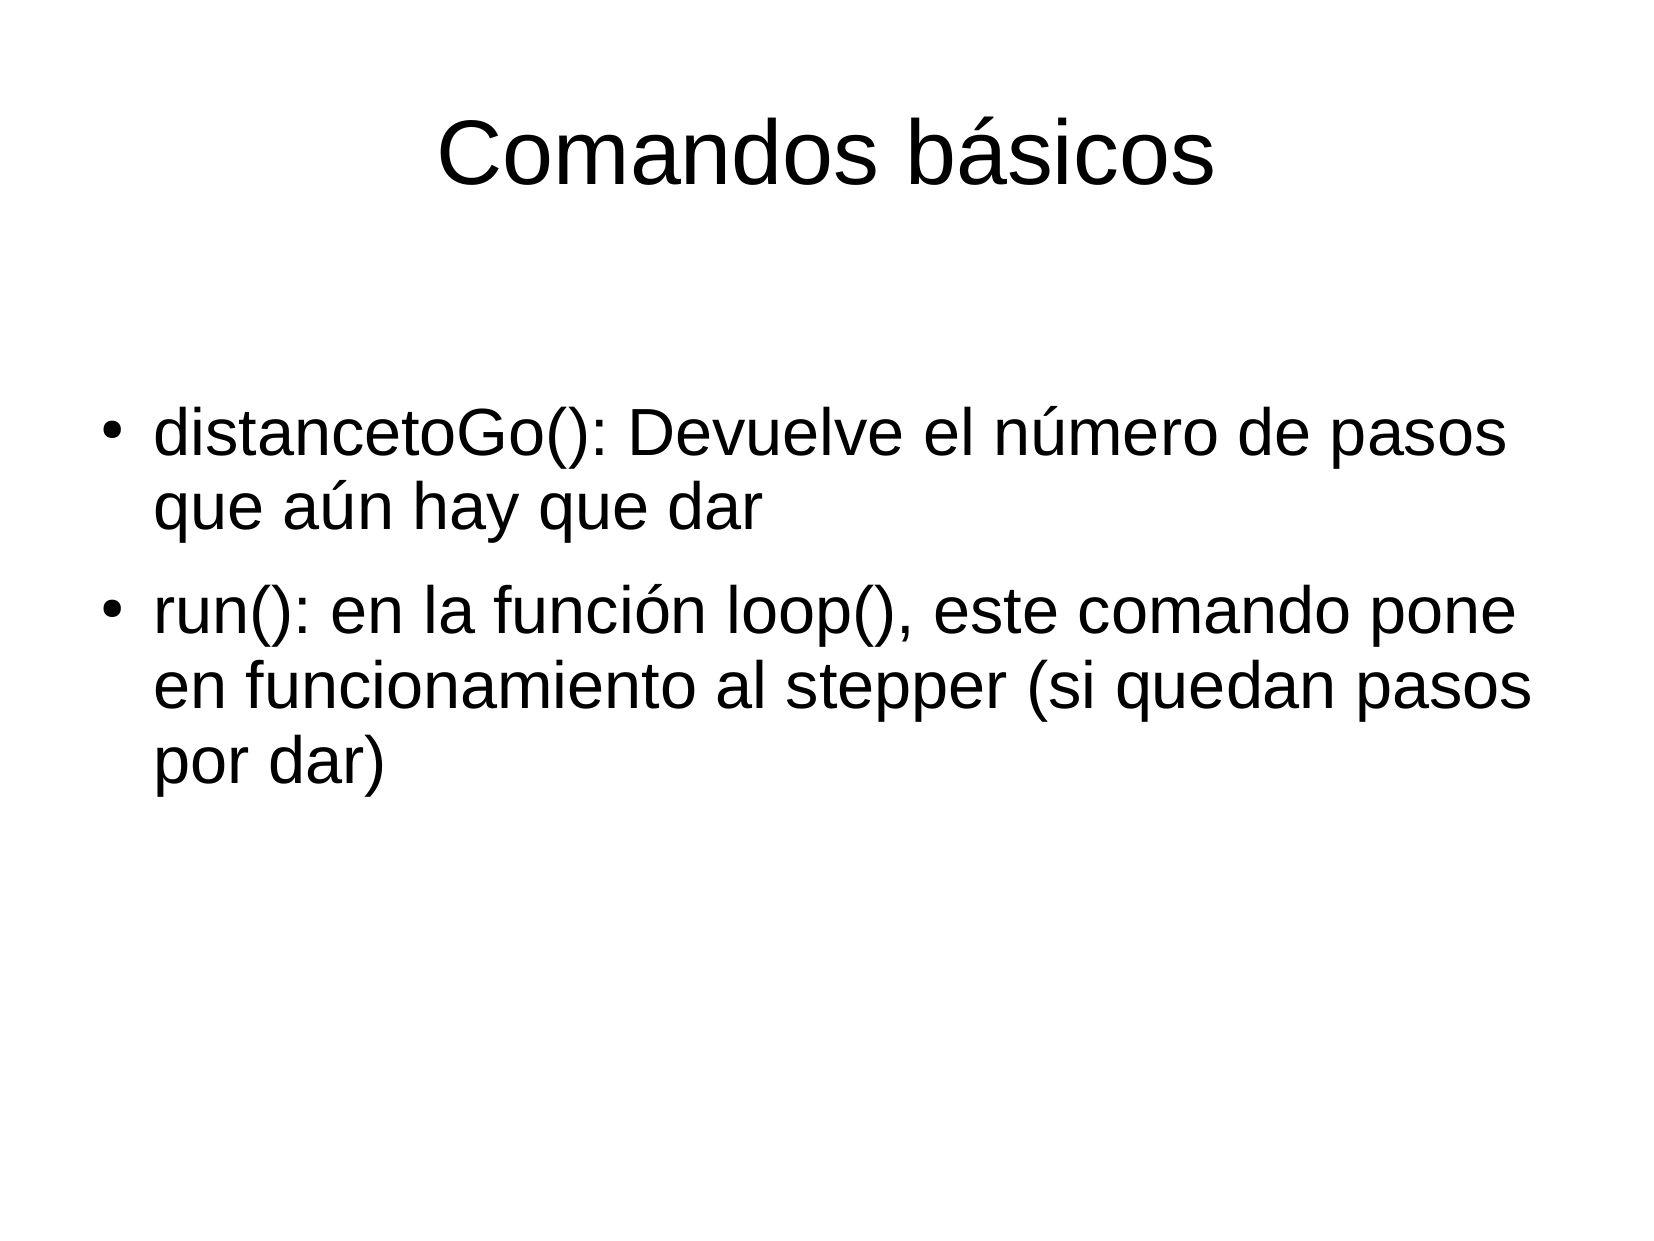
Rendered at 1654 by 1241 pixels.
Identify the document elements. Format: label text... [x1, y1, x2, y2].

list distancetoGo(): Devuelve el número de pasos que aún hay que dar run(): en la función loop(), este comando pone en funcionamiento al stepper (si quedan pasos por dar) [82, 290, 1571, 1010]
title Comandos básicos [82, 49, 1571, 257]
